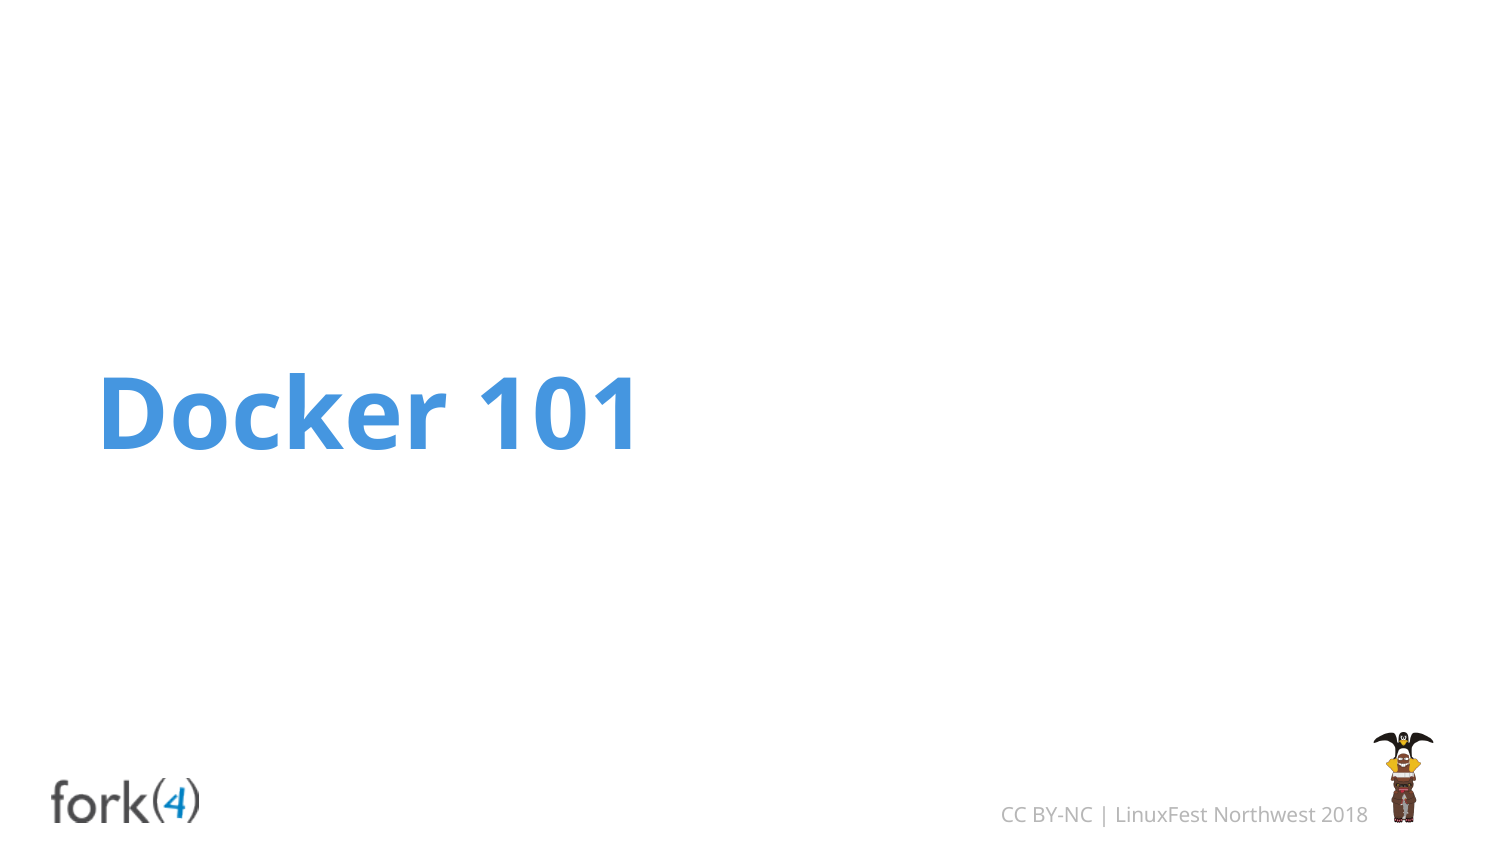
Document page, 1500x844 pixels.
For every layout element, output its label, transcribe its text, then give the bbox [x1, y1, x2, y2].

picture [51, 778, 199, 823]
title Docker 101 [80, 73, 1125, 745]
picture [1358, 732, 1449, 823]
